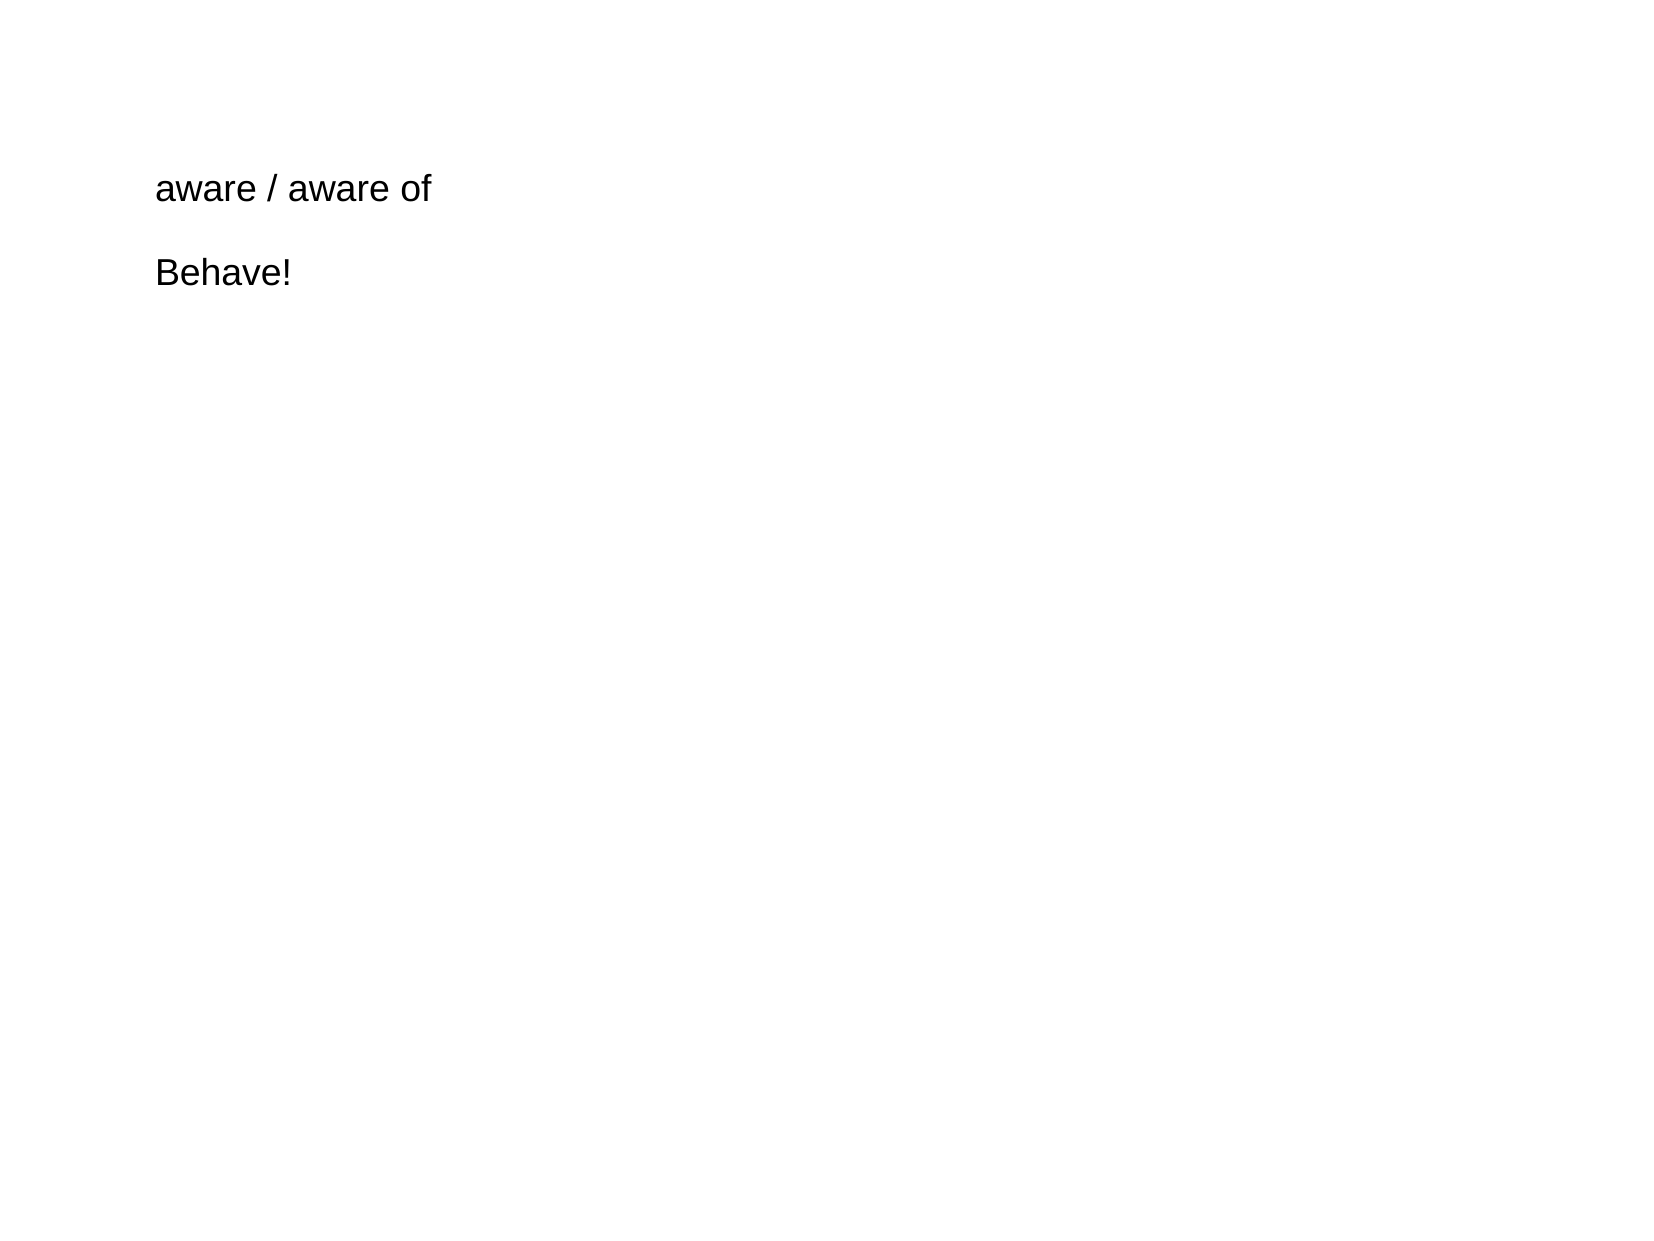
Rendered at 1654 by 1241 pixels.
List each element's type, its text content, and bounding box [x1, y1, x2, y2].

text_box aware / aware of Behave! [140, 118, 1329, 562]
